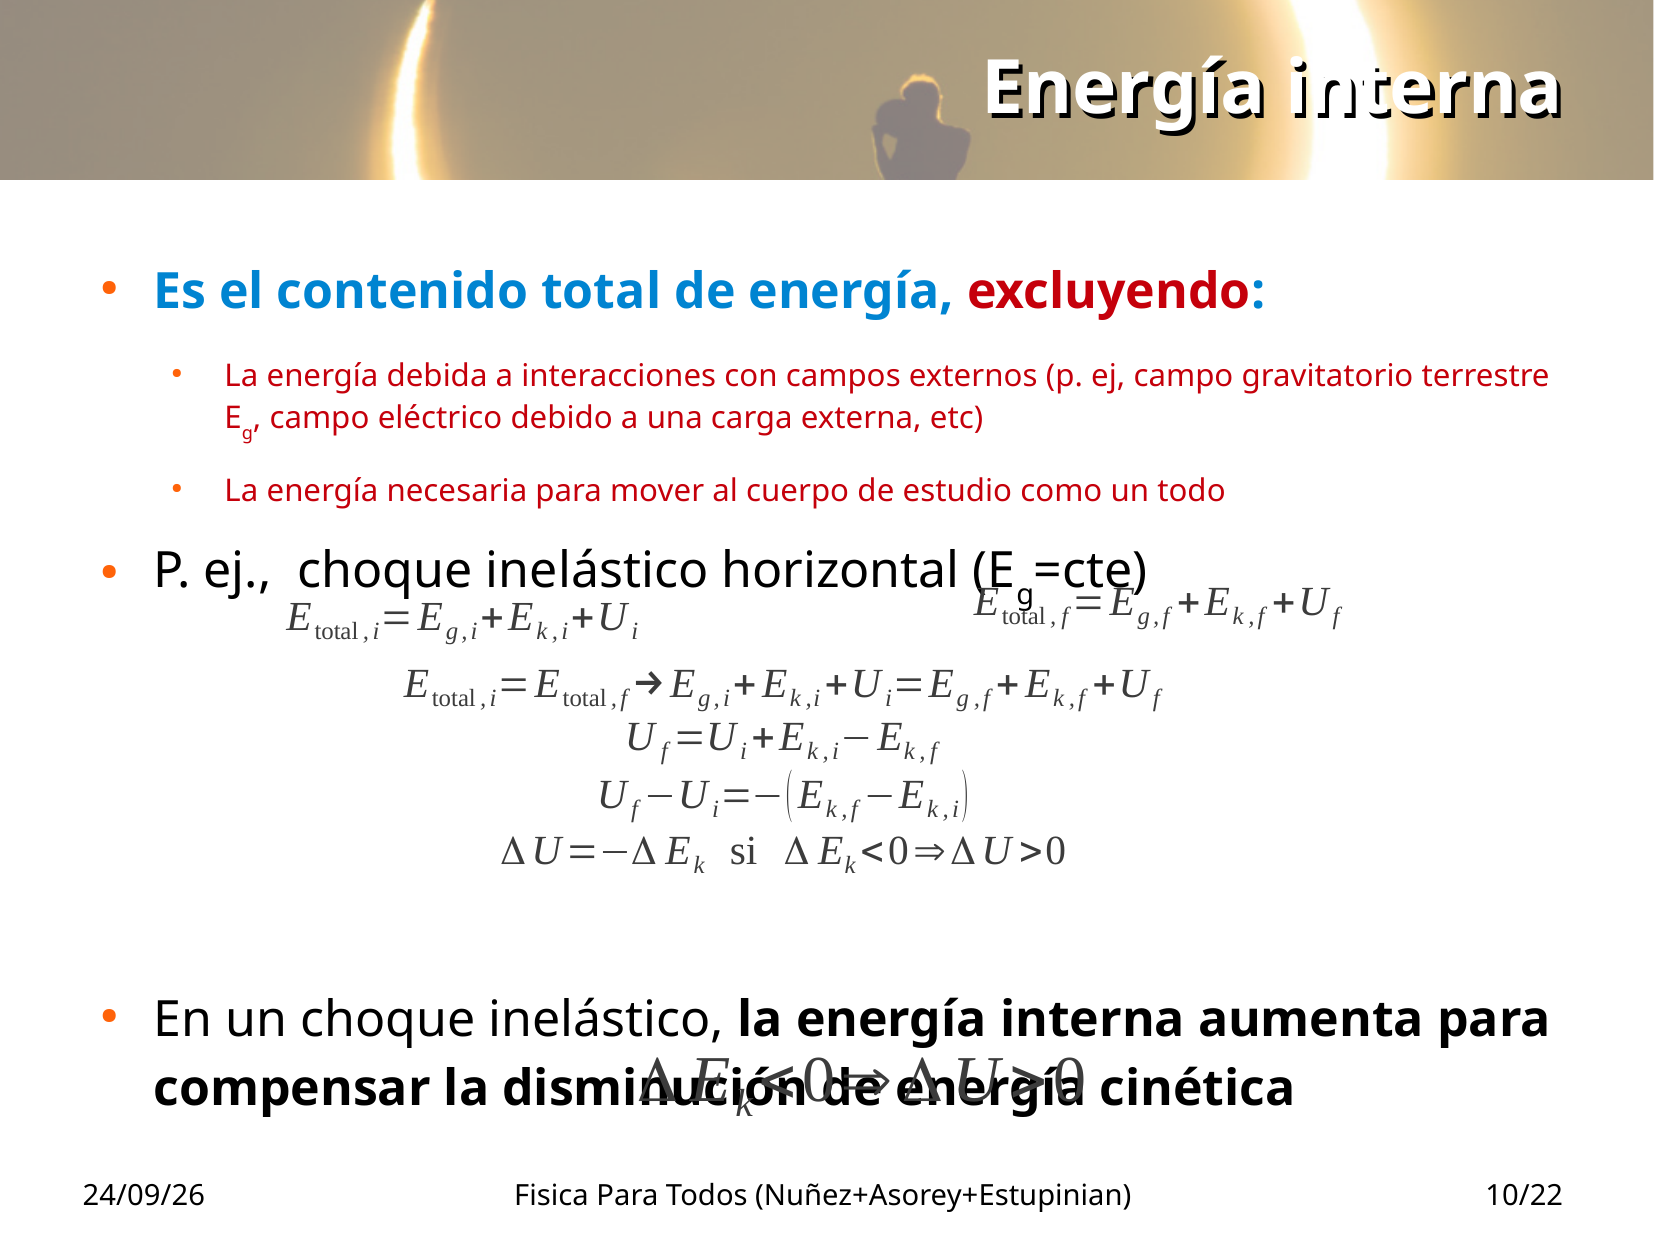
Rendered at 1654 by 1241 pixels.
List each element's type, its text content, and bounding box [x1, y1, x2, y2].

chart [966, 578, 1351, 631]
chart [396, 660, 1171, 879]
picture [0, 0, 1654, 180]
chart [278, 593, 646, 646]
chart [630, 1043, 1093, 1126]
title Energía interna [75, 19, 1564, 151]
list Es el contenido total de energía, excluyendo: La energía debida a interacciones con campos externos (p. ej, campo gravitatorio terrestre Eg, campo eléctrico debido a una carga externa, etc) La energía necesaria para mover al cuerpo de estudio como un todo P. ej., choque inelástico horizontal (Eg=cte) En un choque inelástico, la energía interna aumenta para compensar la disminución de energía cinética [82, 255, 1571, 1141]
